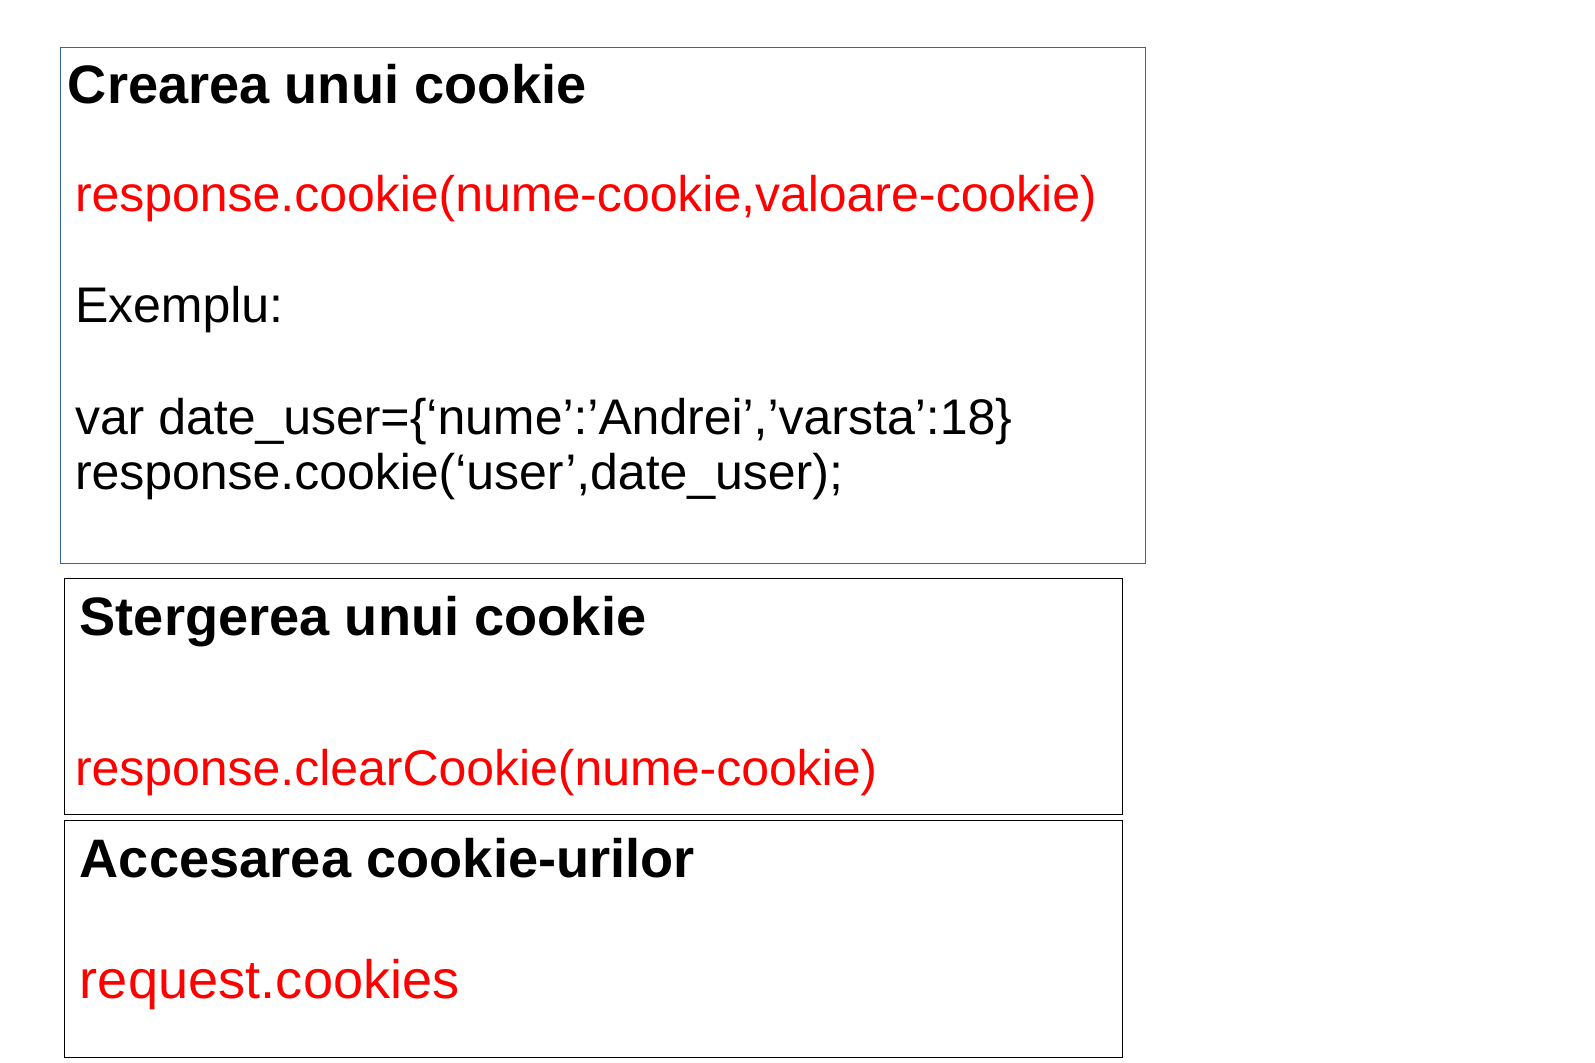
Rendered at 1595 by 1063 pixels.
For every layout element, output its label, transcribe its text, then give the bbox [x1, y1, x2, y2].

text_box Crearea unui cookie [53, 47, 60, 123]
text_box Accesarea cookie-urilor request.cookies [64, 820, 1123, 1058]
text_box response.cookie(nume-cookie,valoare-cookie) Exemplu: var date_user={‘nume’:’Andrei’,’varsta’:18} response.cookie(‘user’,date_user); [60, 47, 1146, 564]
text_box response.clearCookie(nume-cookie) [60, 732, 1146, 816]
text_box Stergerea unui cookie [64, 578, 1123, 732]
